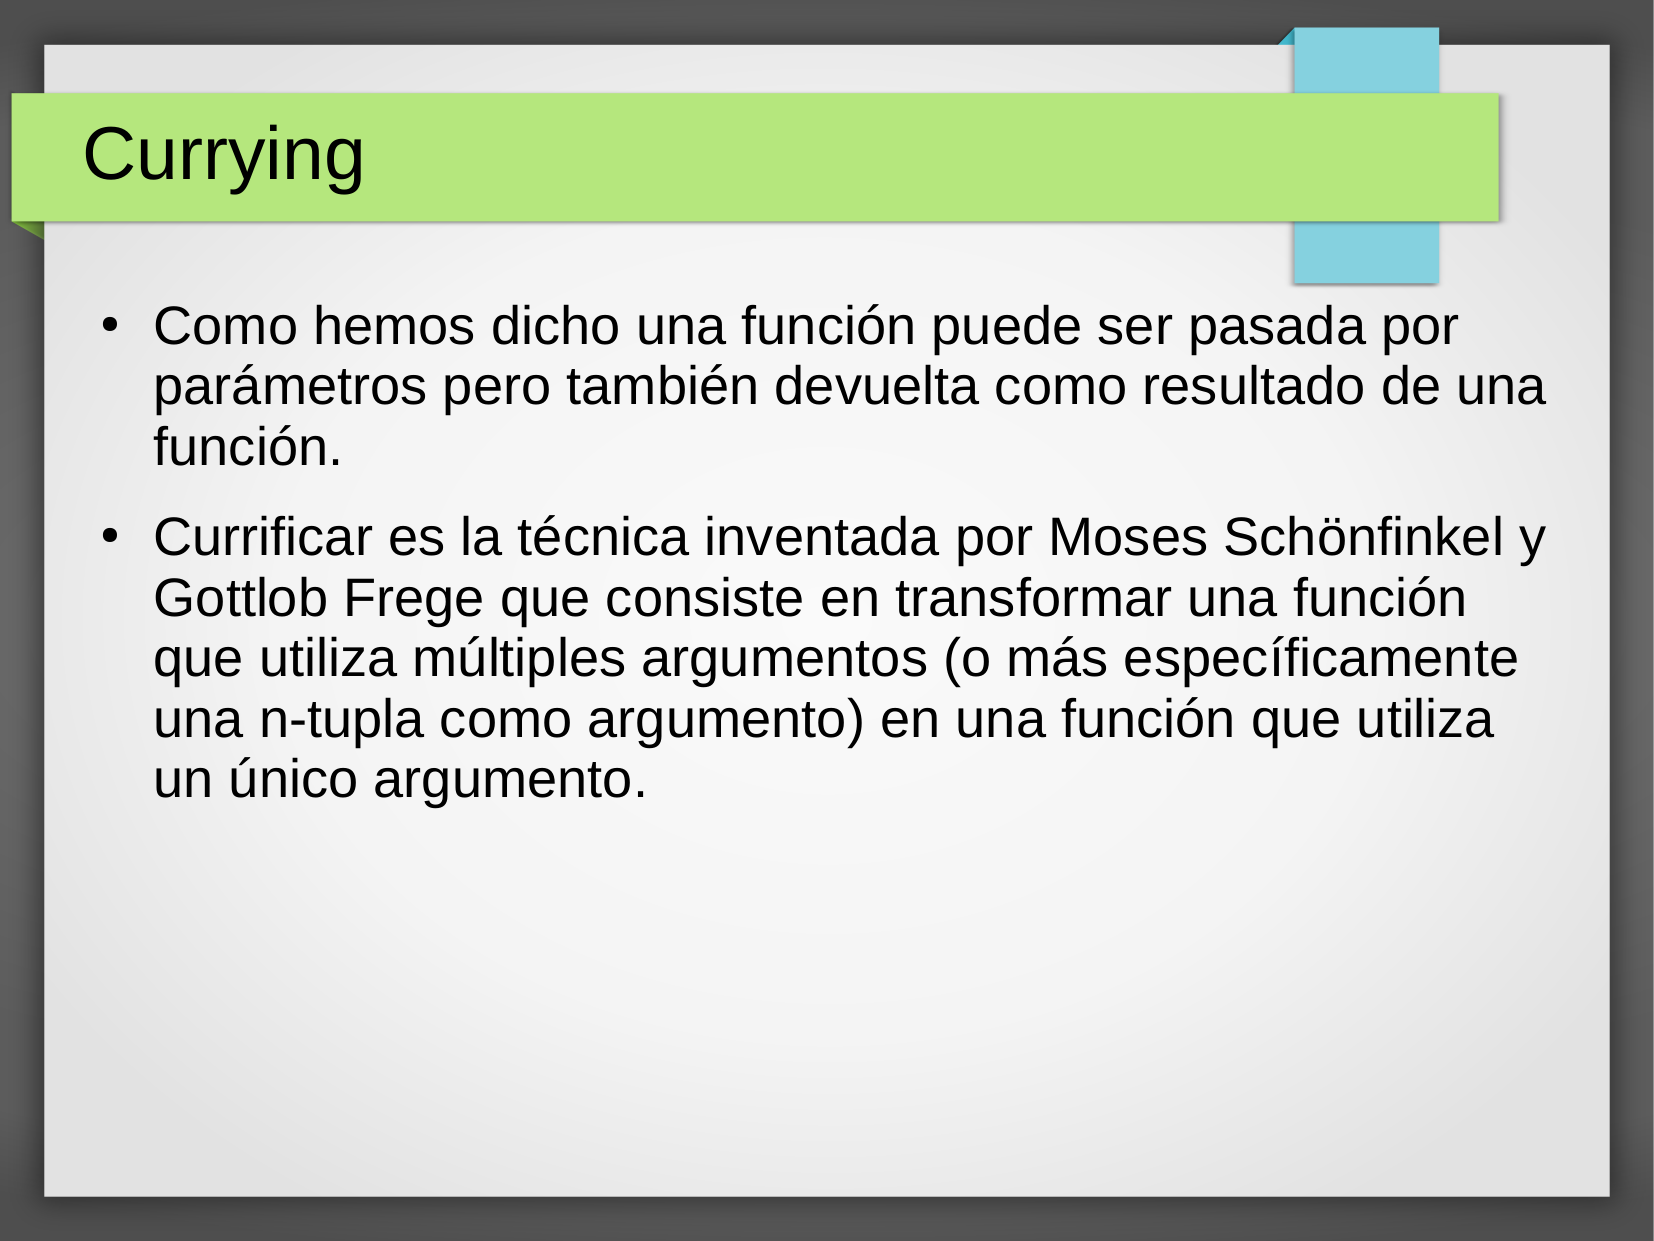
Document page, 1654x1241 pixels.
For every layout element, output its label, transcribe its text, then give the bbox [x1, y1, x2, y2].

list Como hemos dicho una función puede ser pasada por parámetros pero también devuelta como resultado de una función. Currificar es la técnica inventada por Moses Schönfinkel y Gottlob Frege que consiste en transformar una función que utiliza múltiples argumentos (o más específicamente una n-tupla como argumento) en una función que utiliza un único argumento. [82, 295, 1571, 1015]
picture [0, 0, 1654, 1241]
title Currying [82, 94, 1264, 213]
